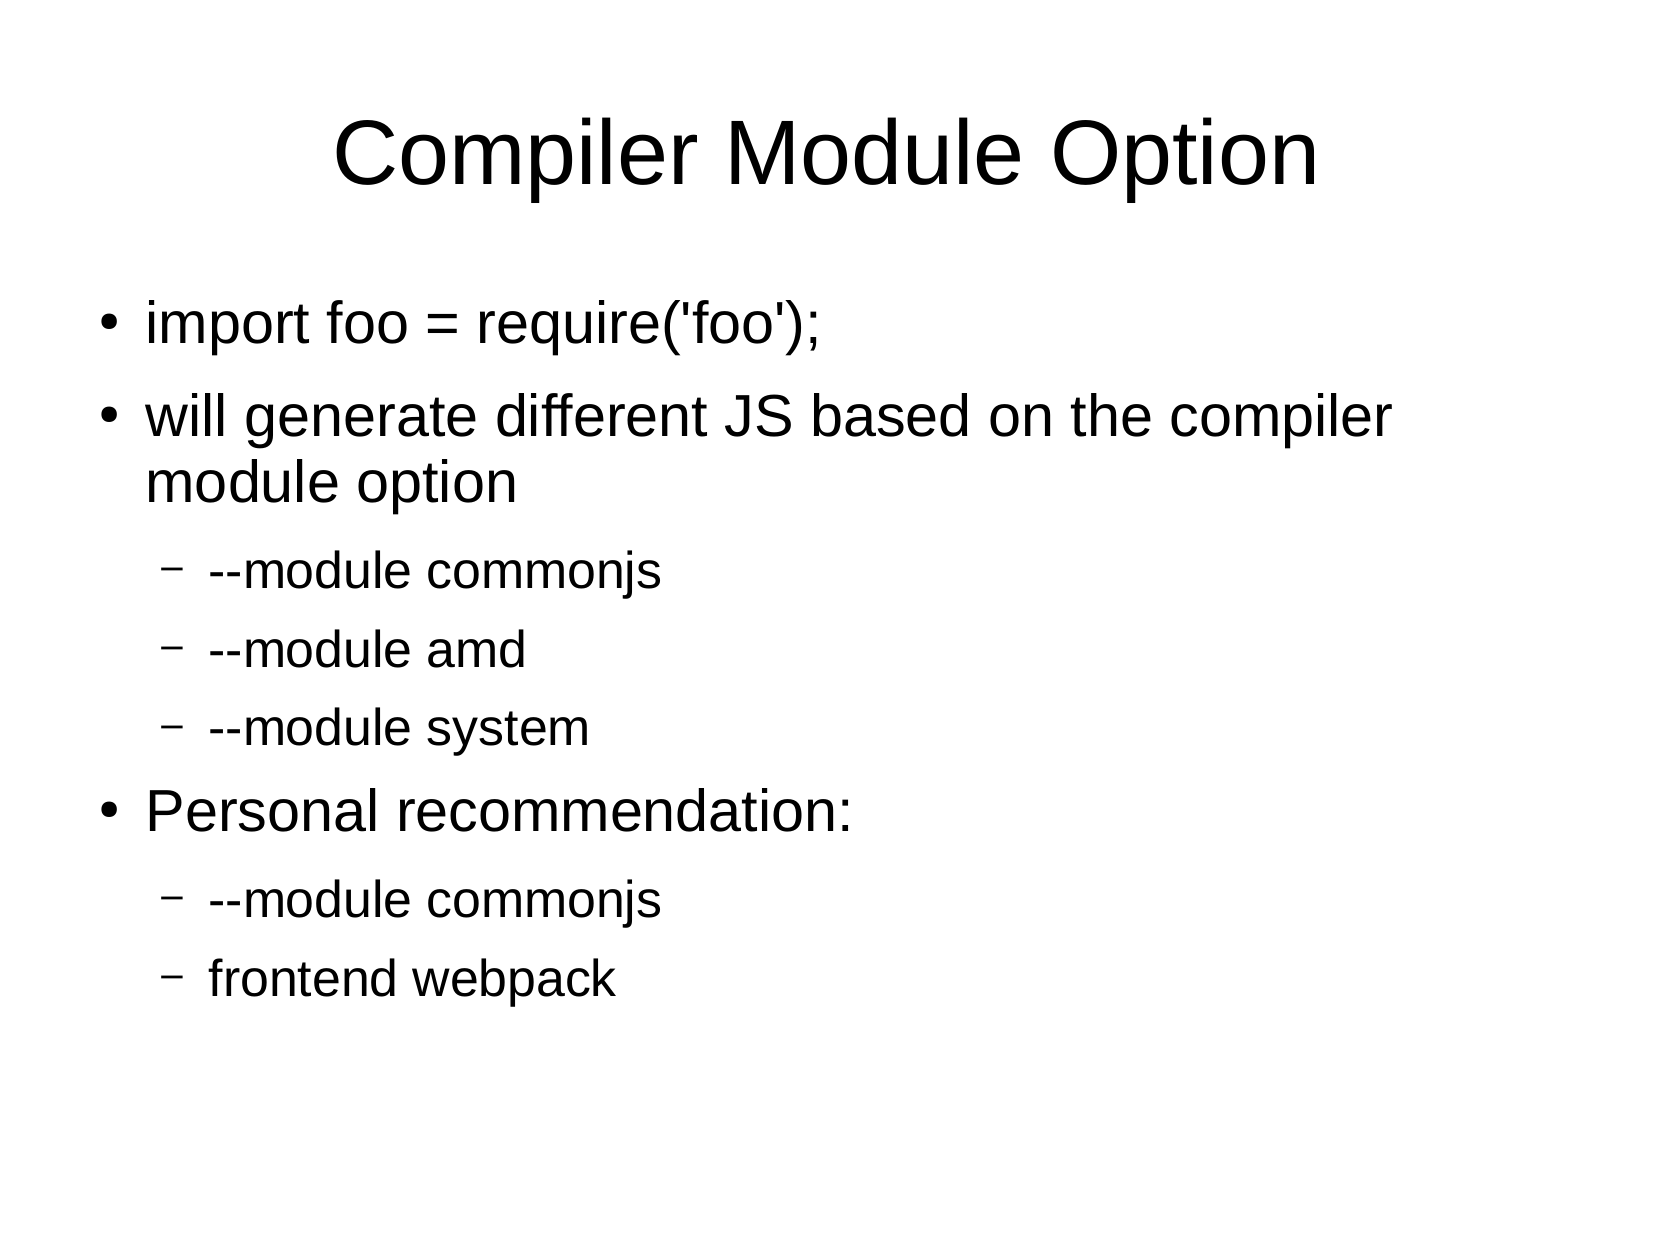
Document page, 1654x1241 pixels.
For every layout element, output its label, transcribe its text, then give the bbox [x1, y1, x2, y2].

title Compiler Module Option [82, 49, 1571, 257]
list import foo = require('foo'); will generate different JS based on the compiler module option --module commonjs --module amd --module system Personal recommendation: --module commonjs frontend webpack [82, 290, 1571, 1010]
